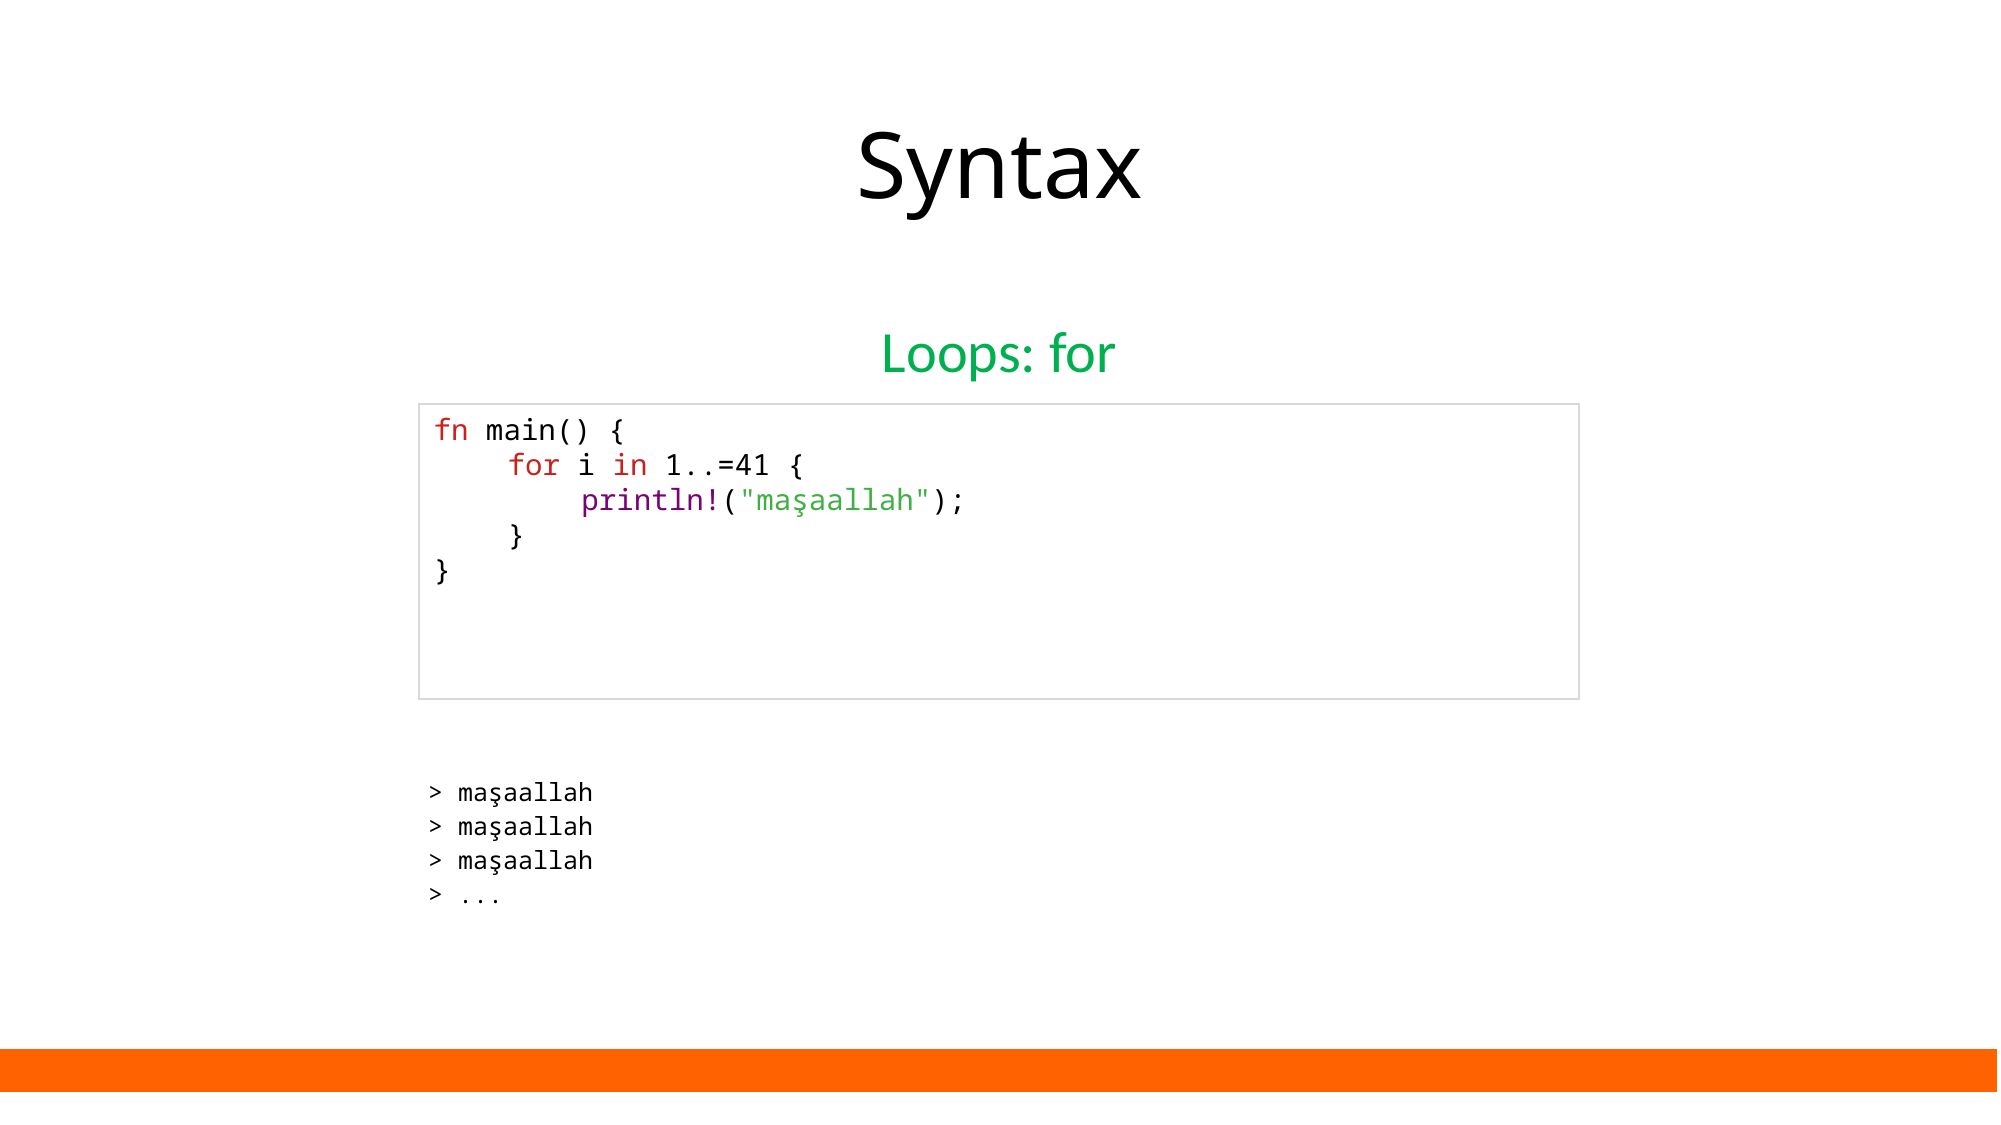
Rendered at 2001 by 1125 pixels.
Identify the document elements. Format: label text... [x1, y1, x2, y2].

text_box > maşaallah > maşaallah > maşaallah > ... [413, 767, 1477, 883]
title Syntax [137, 59, 1863, 278]
list Loops: for [420, 314, 1579, 403]
text_box [0, 1049, 1997, 1092]
text_box fn main() { for i in 1..=41 { println!("maşaallah"); } } [418, 404, 1579, 699]
